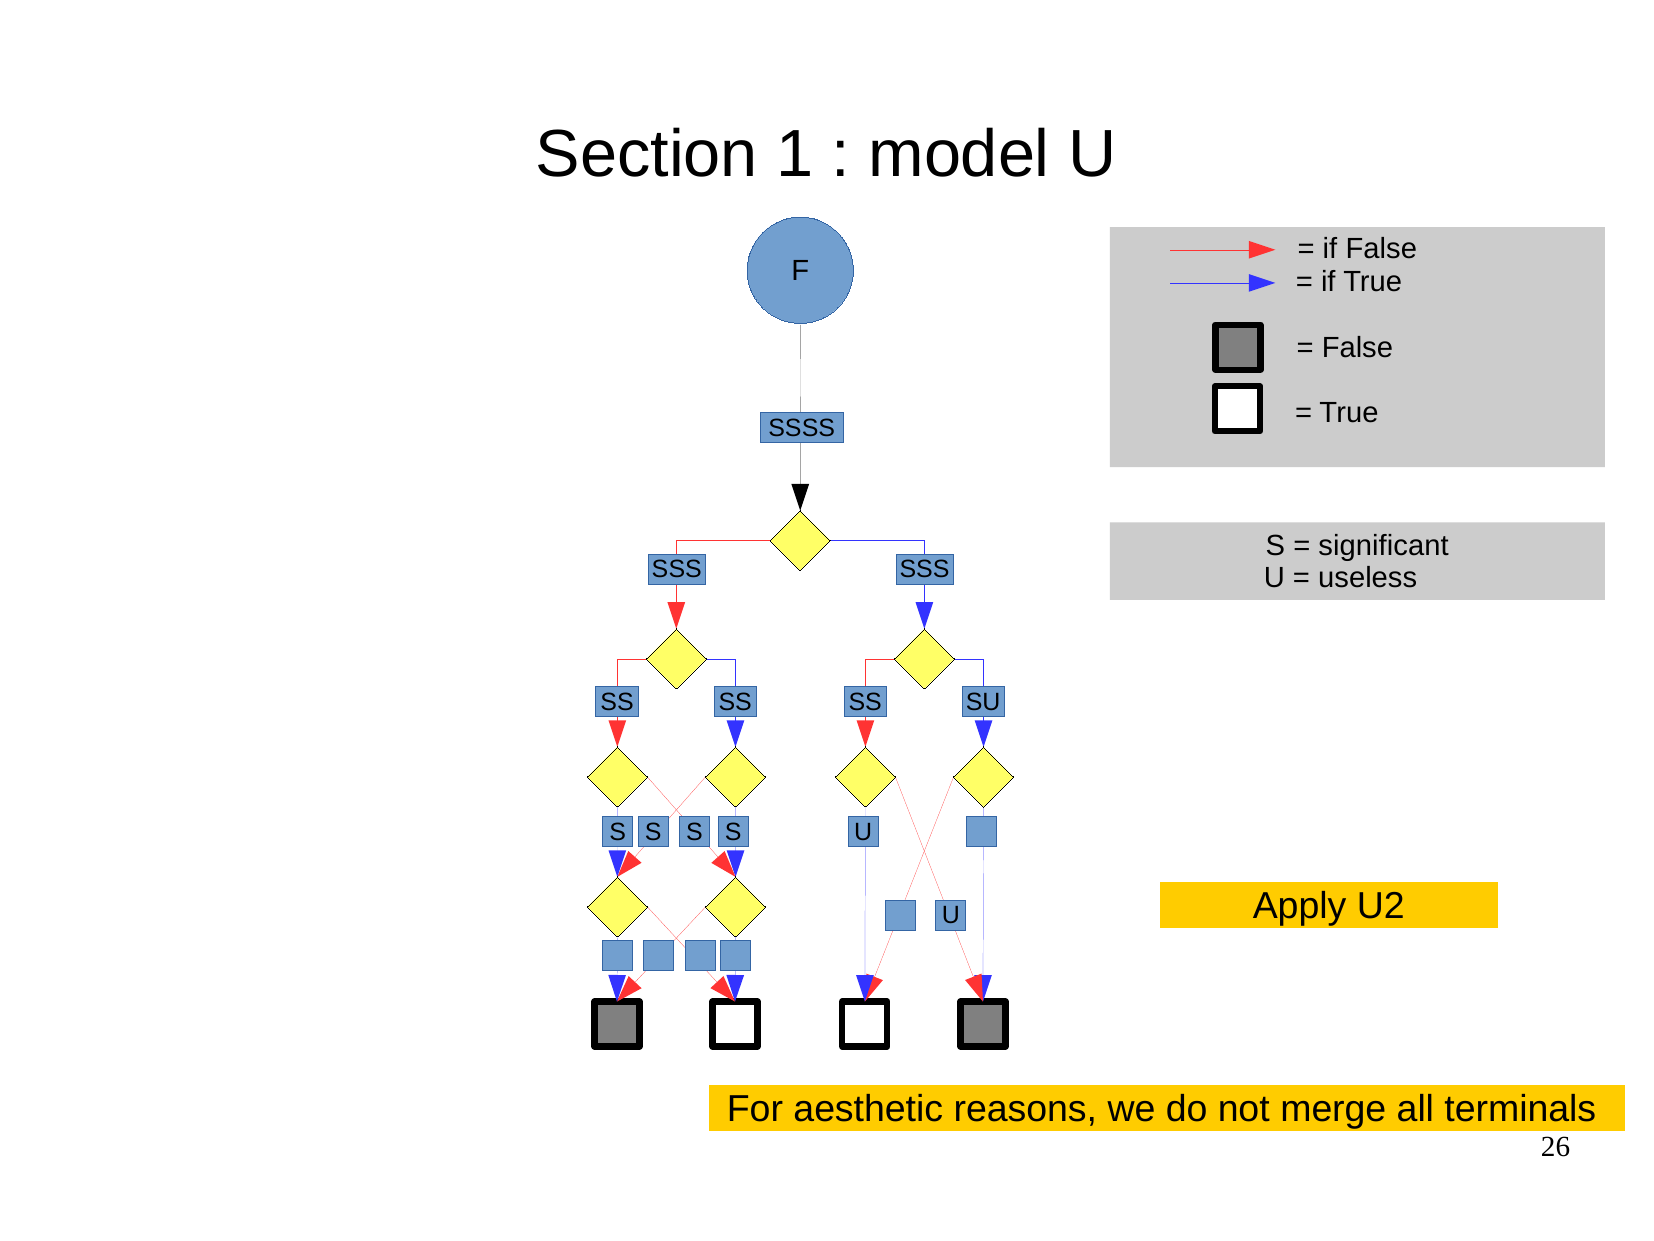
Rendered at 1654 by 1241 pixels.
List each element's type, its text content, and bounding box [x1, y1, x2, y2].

text_box S [638, 816, 669, 847]
text_box [1215, 386, 1261, 432]
text_box = if False = if True = False = True [1109, 227, 1605, 468]
text_box [835, 746, 896, 807]
text_box [720, 940, 751, 971]
text_box [705, 876, 766, 937]
text_box [587, 876, 648, 937]
text_box [842, 1001, 888, 1047]
text_box [770, 510, 831, 571]
text_box F [747, 257, 854, 324]
text_box For aesthetic reasons, we do not merge all terminals [709, 1085, 1625, 1131]
text_box U [935, 900, 966, 931]
text_box S [602, 816, 633, 847]
text_box [966, 816, 997, 847]
text_box SS [714, 686, 757, 717]
text_box [602, 940, 633, 971]
text_box [643, 940, 674, 971]
text_box [894, 628, 955, 689]
text_box [953, 746, 1014, 808]
text_box [587, 746, 648, 807]
text_box [685, 940, 716, 971]
text_box Apply U2 [1160, 882, 1498, 928]
text_box U [848, 816, 879, 847]
text_box [885, 900, 916, 931]
text_box [646, 628, 707, 689]
text_box [712, 1001, 758, 1047]
text_box SSSS [760, 412, 844, 443]
text_box SS [844, 686, 887, 717]
text_box S [679, 816, 710, 847]
text_box [1215, 324, 1261, 370]
text_box SSS [896, 554, 954, 585]
text_box [960, 1001, 1006, 1047]
text_box SS [595, 686, 639, 717]
text_box S = significant U = useless [1109, 522, 1605, 600]
text_box SSS [648, 554, 706, 585]
text_box SU [962, 686, 1005, 717]
text_box [594, 1001, 640, 1047]
text_box [705, 746, 766, 807]
text_box S [718, 816, 749, 847]
title Section 1 : model U [82, 49, 1571, 257]
